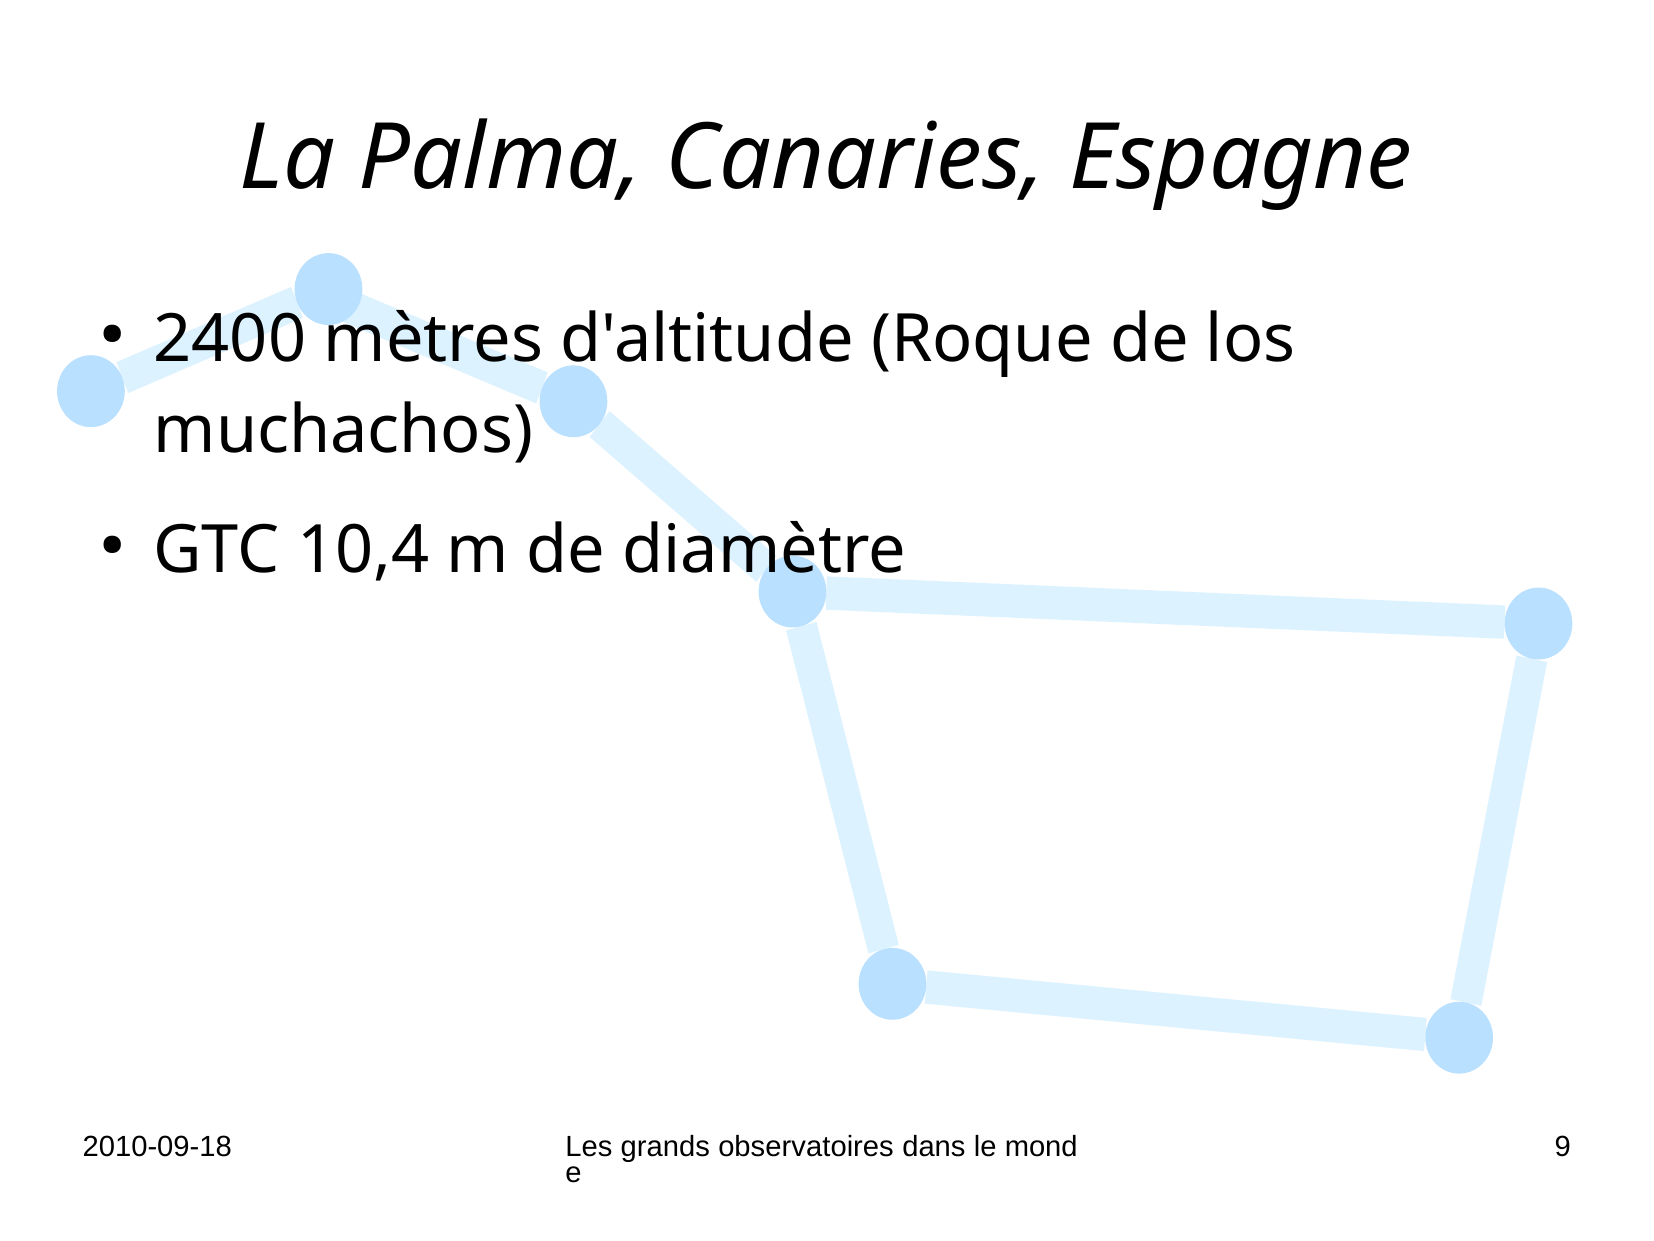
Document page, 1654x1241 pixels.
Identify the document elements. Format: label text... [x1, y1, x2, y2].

list 2400 mètres d'altitude (Roque de los muchachos) GTC 10,4 m de diamètre [82, 290, 1571, 1109]
title La Palma, Canaries, Espagne [82, 49, 1571, 257]
